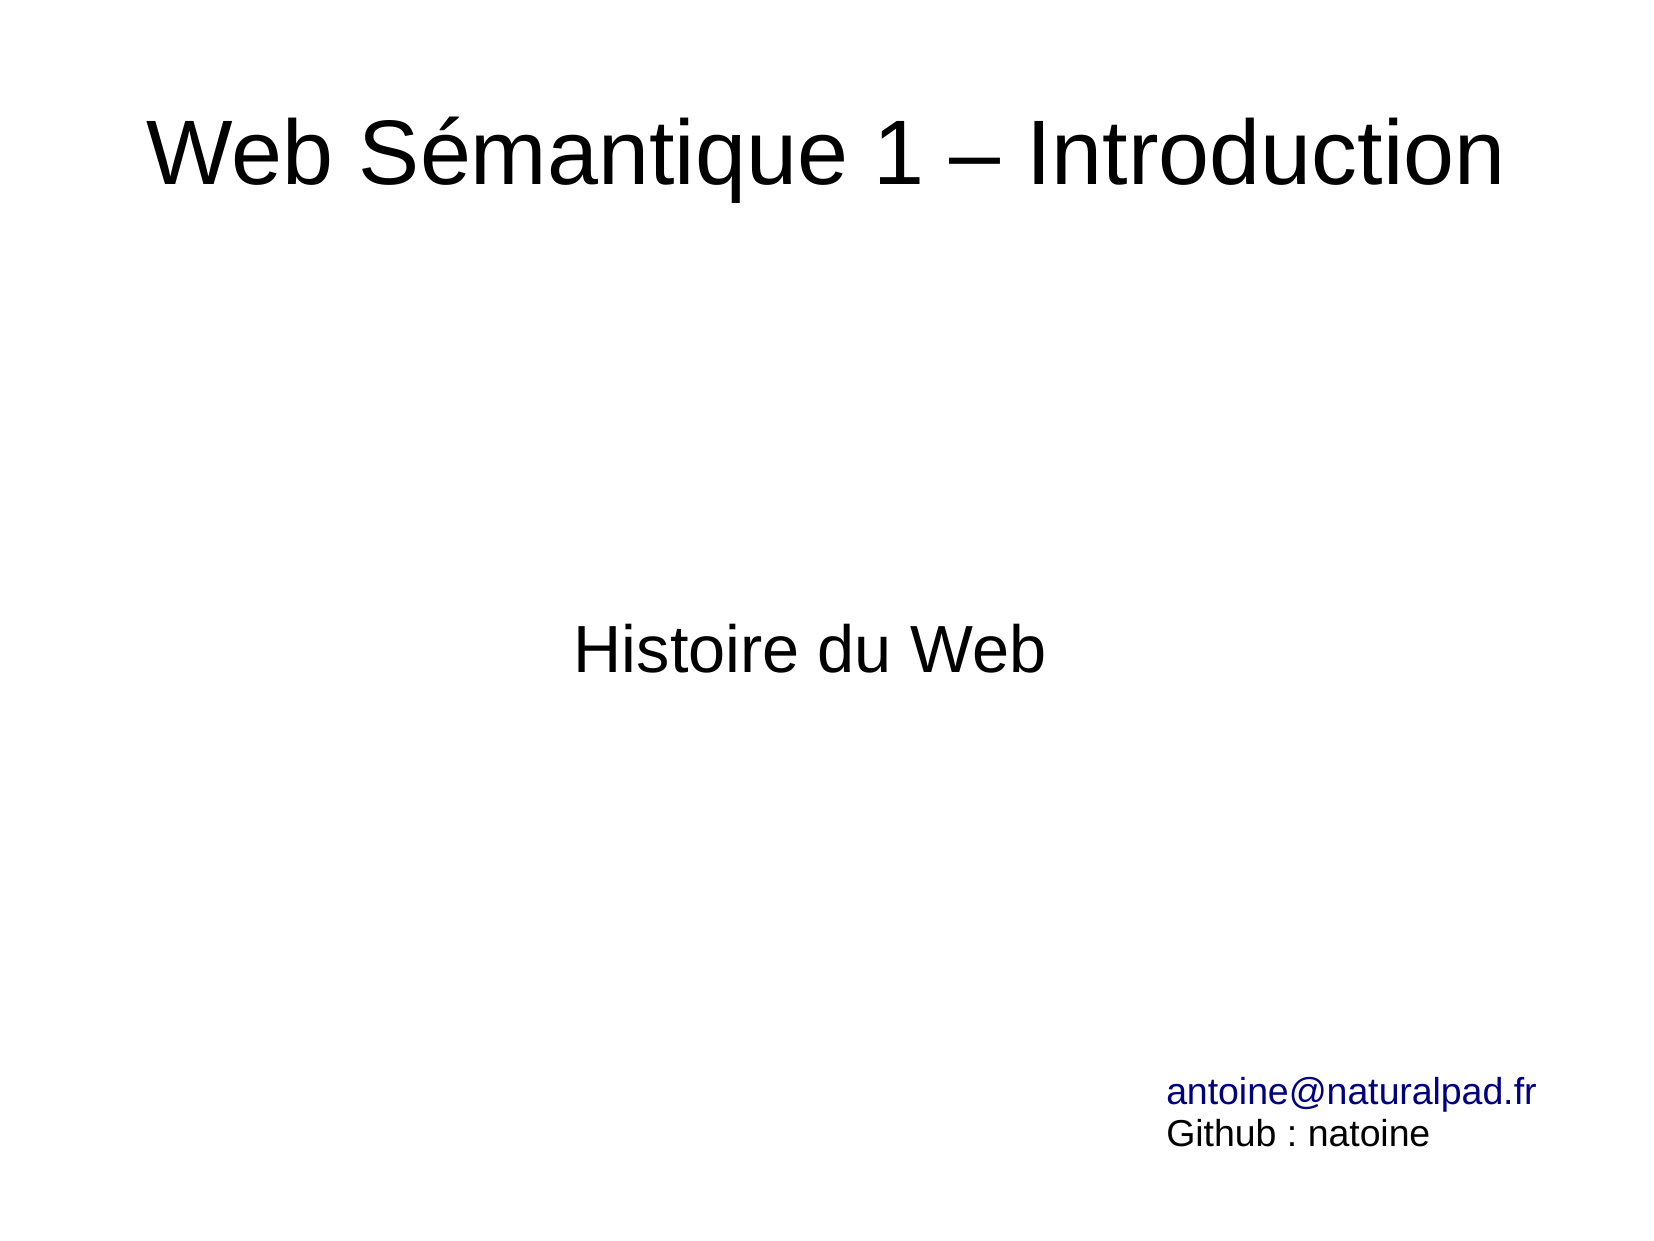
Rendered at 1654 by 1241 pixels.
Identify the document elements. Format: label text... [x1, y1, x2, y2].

subtitle Histoire du Web [82, 290, 1538, 1010]
title Web Sémantique 1 – Introduction [82, 49, 1571, 257]
text_box antoine@naturalpad.fr Github : natoine [1151, 1062, 1552, 1162]
